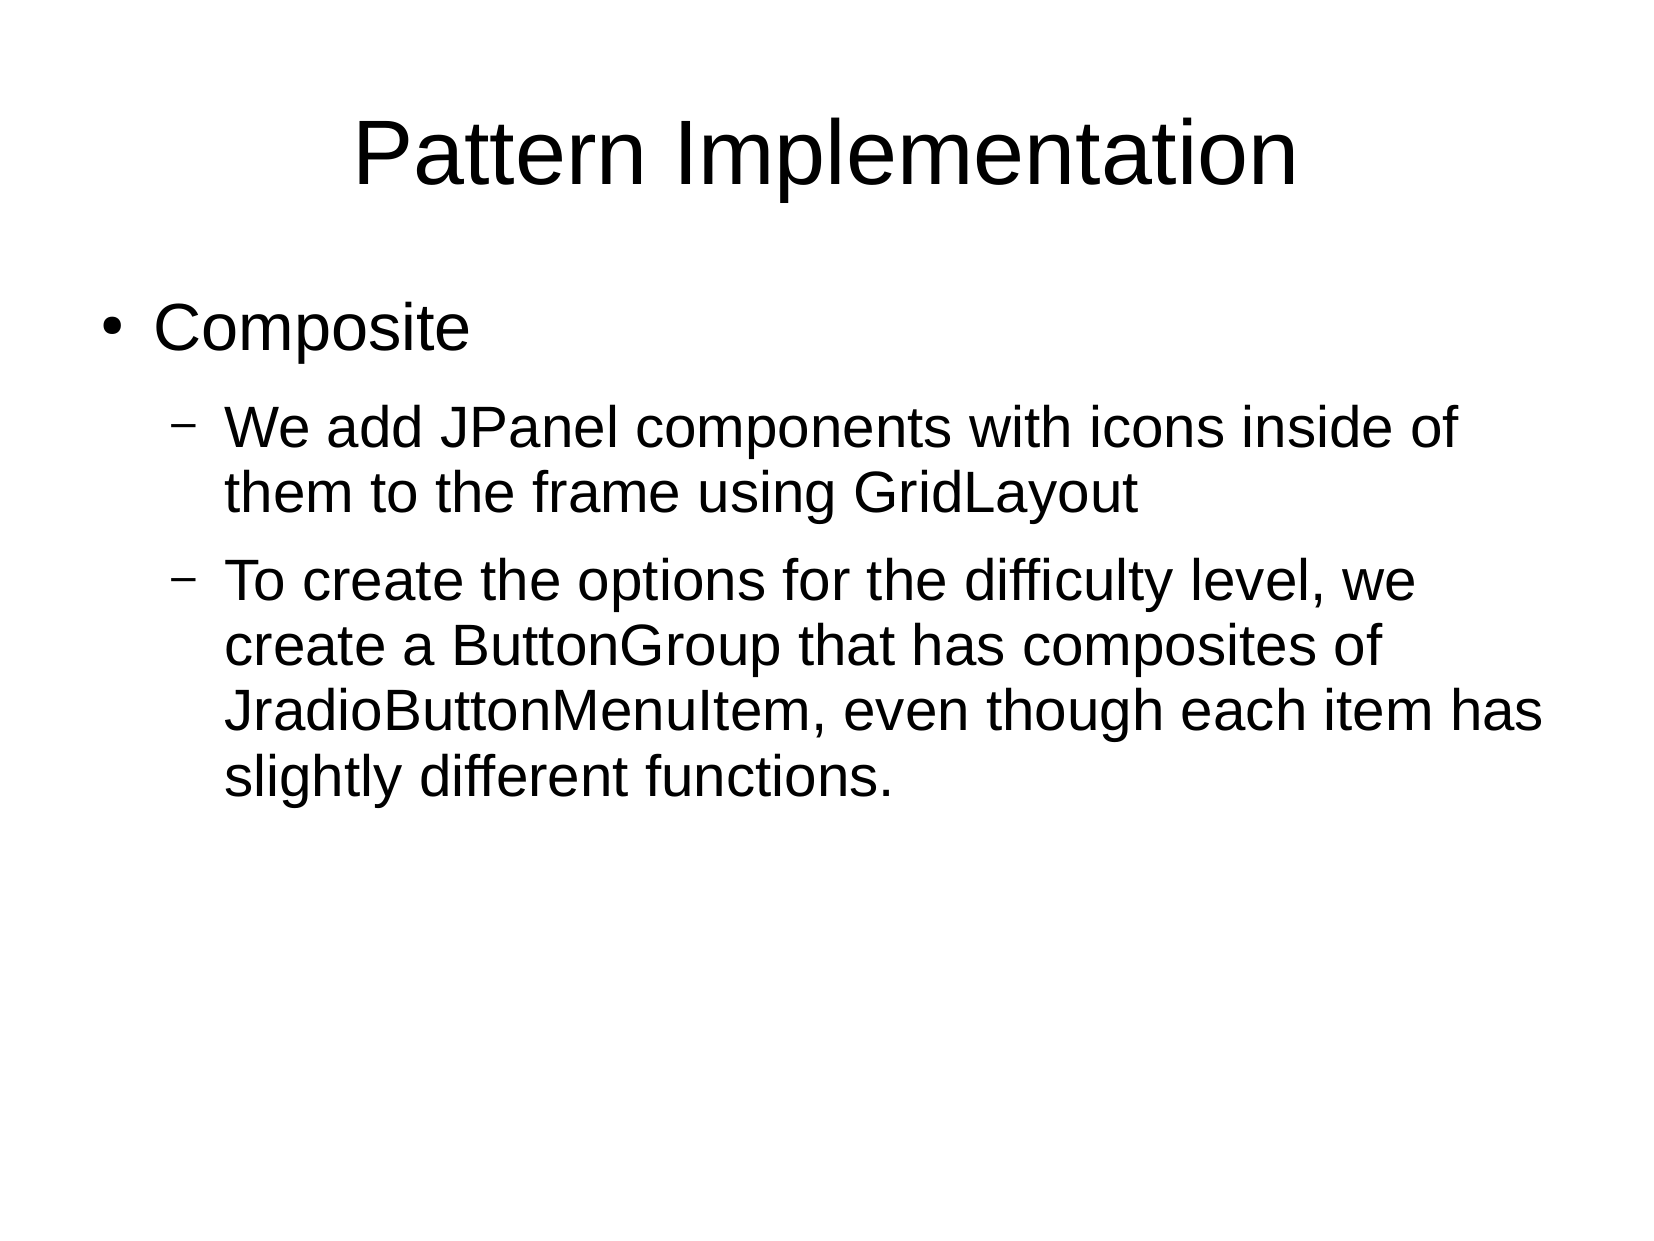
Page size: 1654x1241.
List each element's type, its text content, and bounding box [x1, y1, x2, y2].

list Composite We add JPanel components with icons inside of them to the frame using GridLayout To create the options for the difficulty level, we create a ButtonGroup that has composites of JradioButtonMenuItem, even though each item has slightly different functions. [82, 290, 1571, 1010]
title Pattern Implementation [82, 49, 1571, 257]
